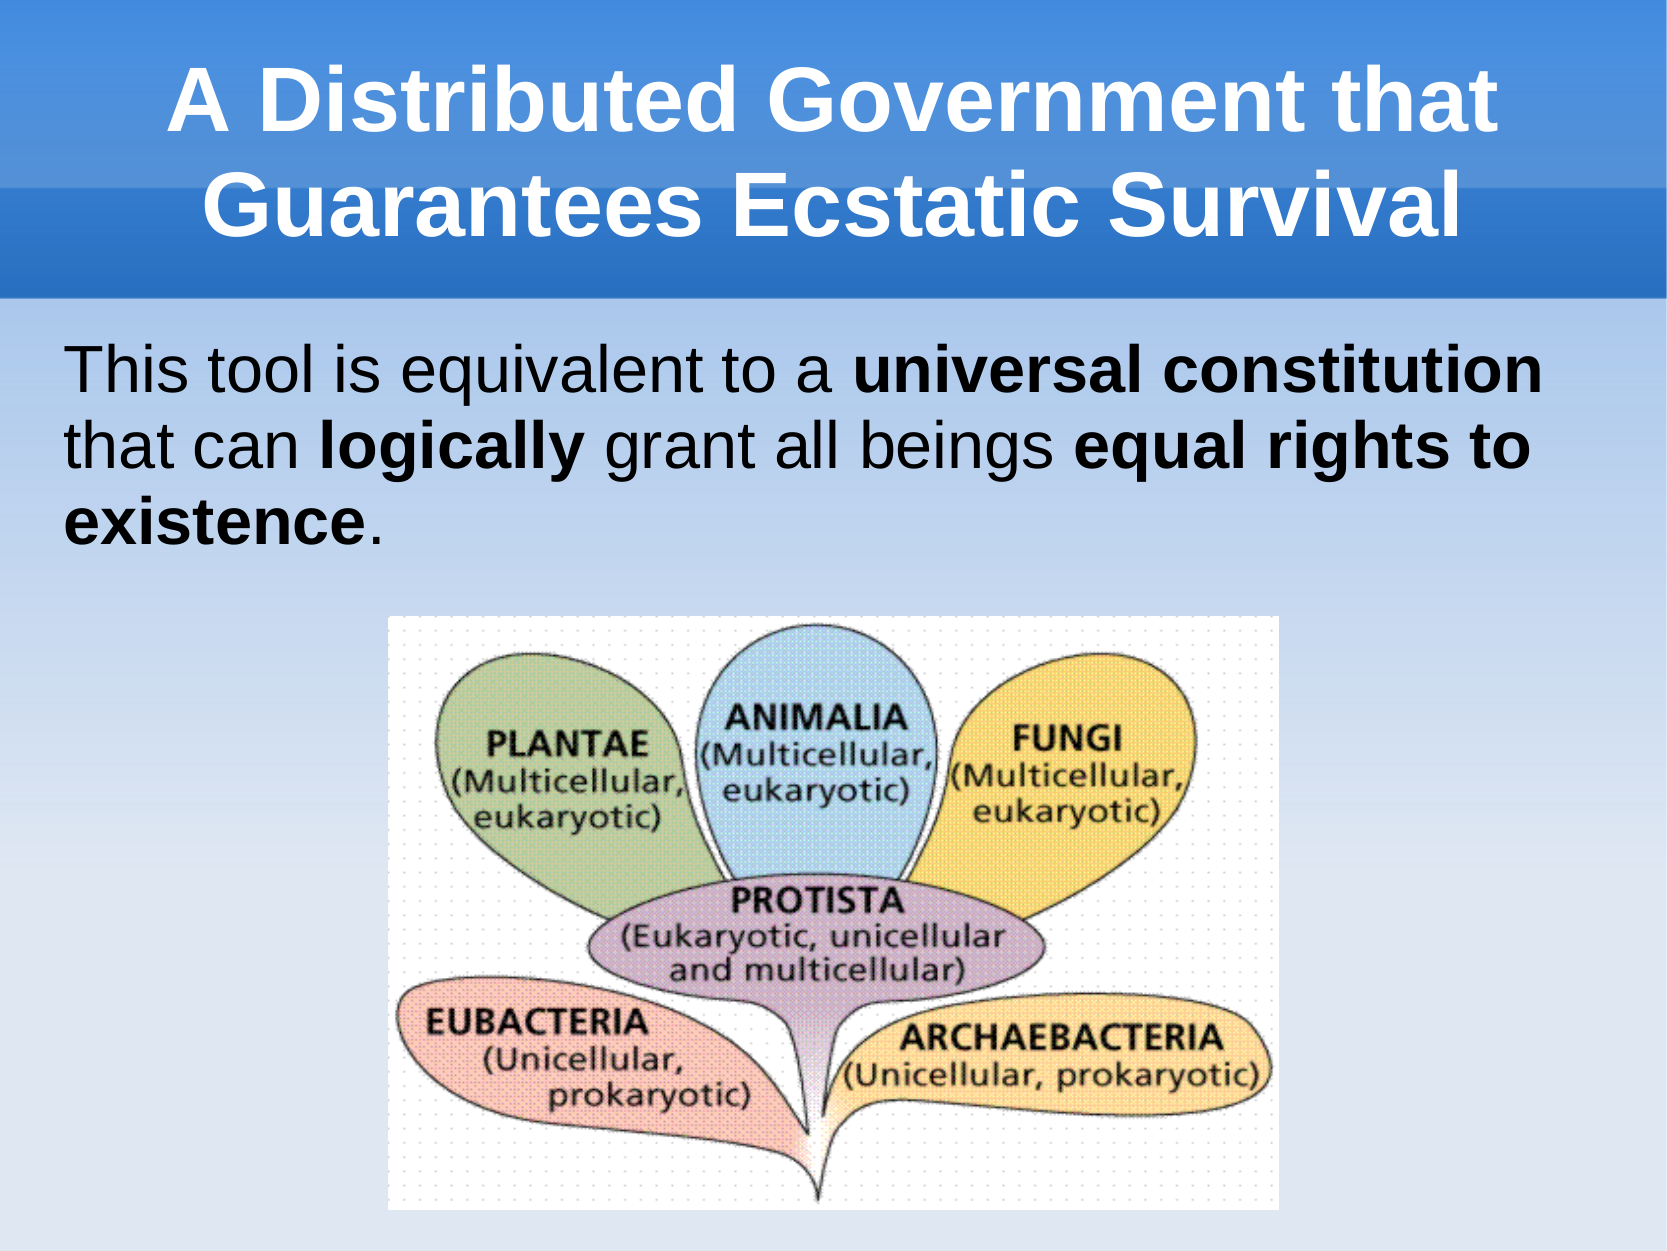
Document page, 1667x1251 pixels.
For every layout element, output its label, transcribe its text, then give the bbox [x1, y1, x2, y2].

picture [0, 0, 1667, 1251]
title A Distributed Government that Guarantees Ecstatic Survival [73, 48, 1593, 258]
subtitle This tool is equivalent to a universal constitution that can logically grant all beings equal rights to existence. [63, 332, 1604, 598]
